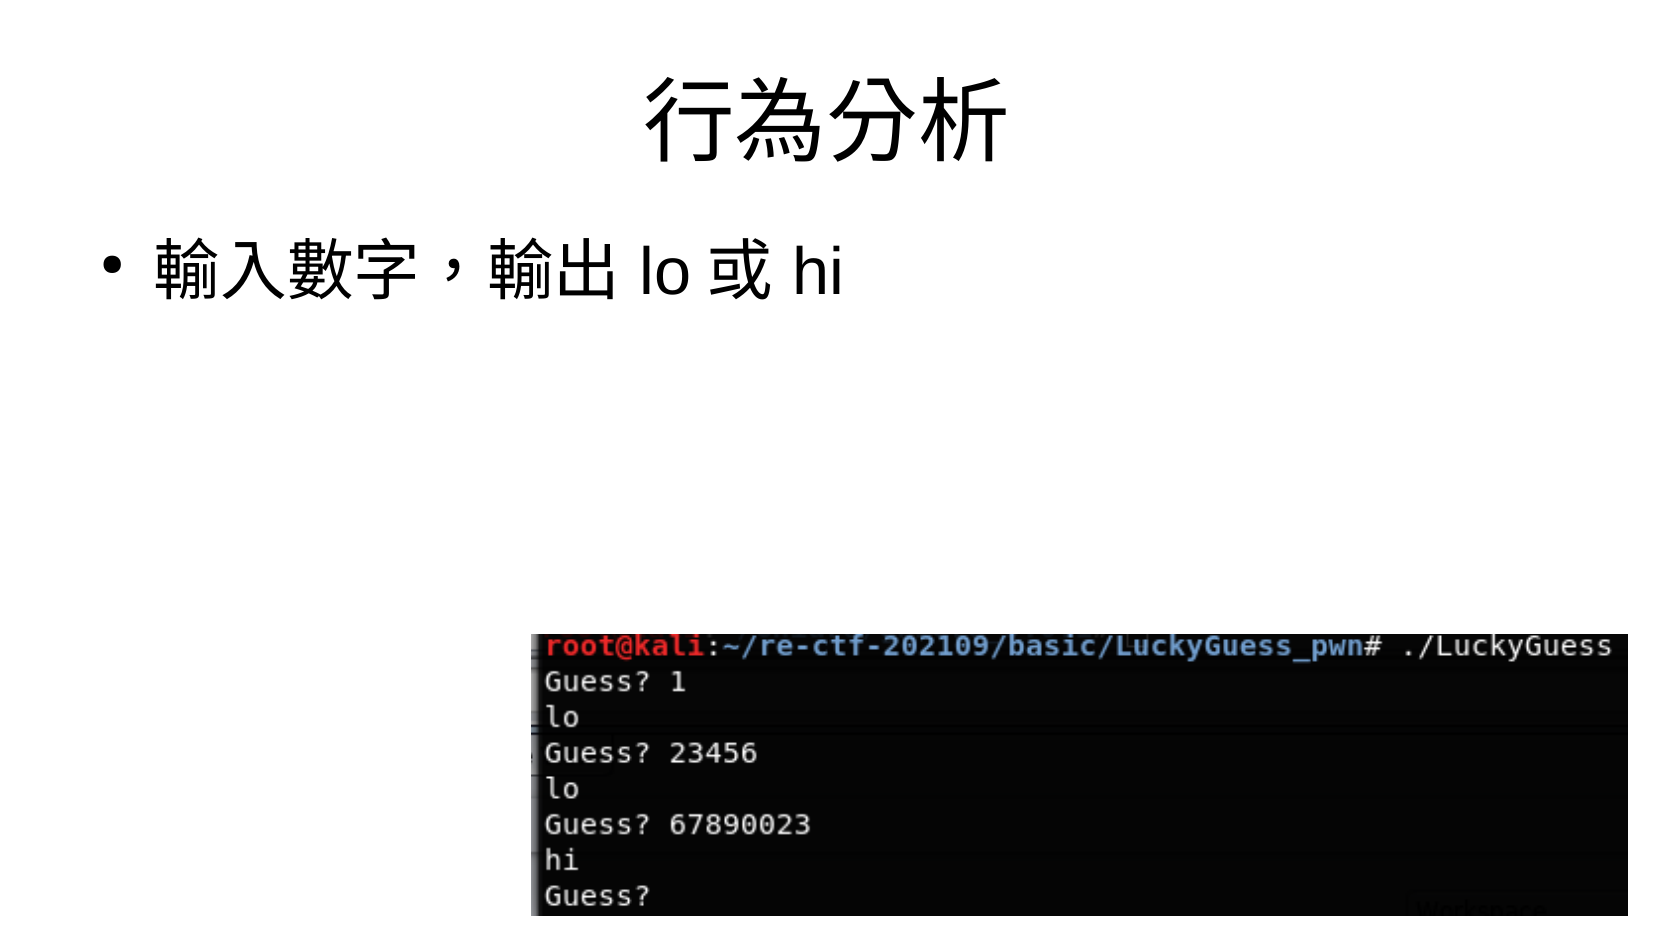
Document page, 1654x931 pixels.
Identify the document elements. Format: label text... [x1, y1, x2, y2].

title 行為分析 [82, 37, 1571, 193]
list 輸入數字，輸出lo或hi [82, 217, 1571, 758]
picture [531, 634, 1628, 916]
